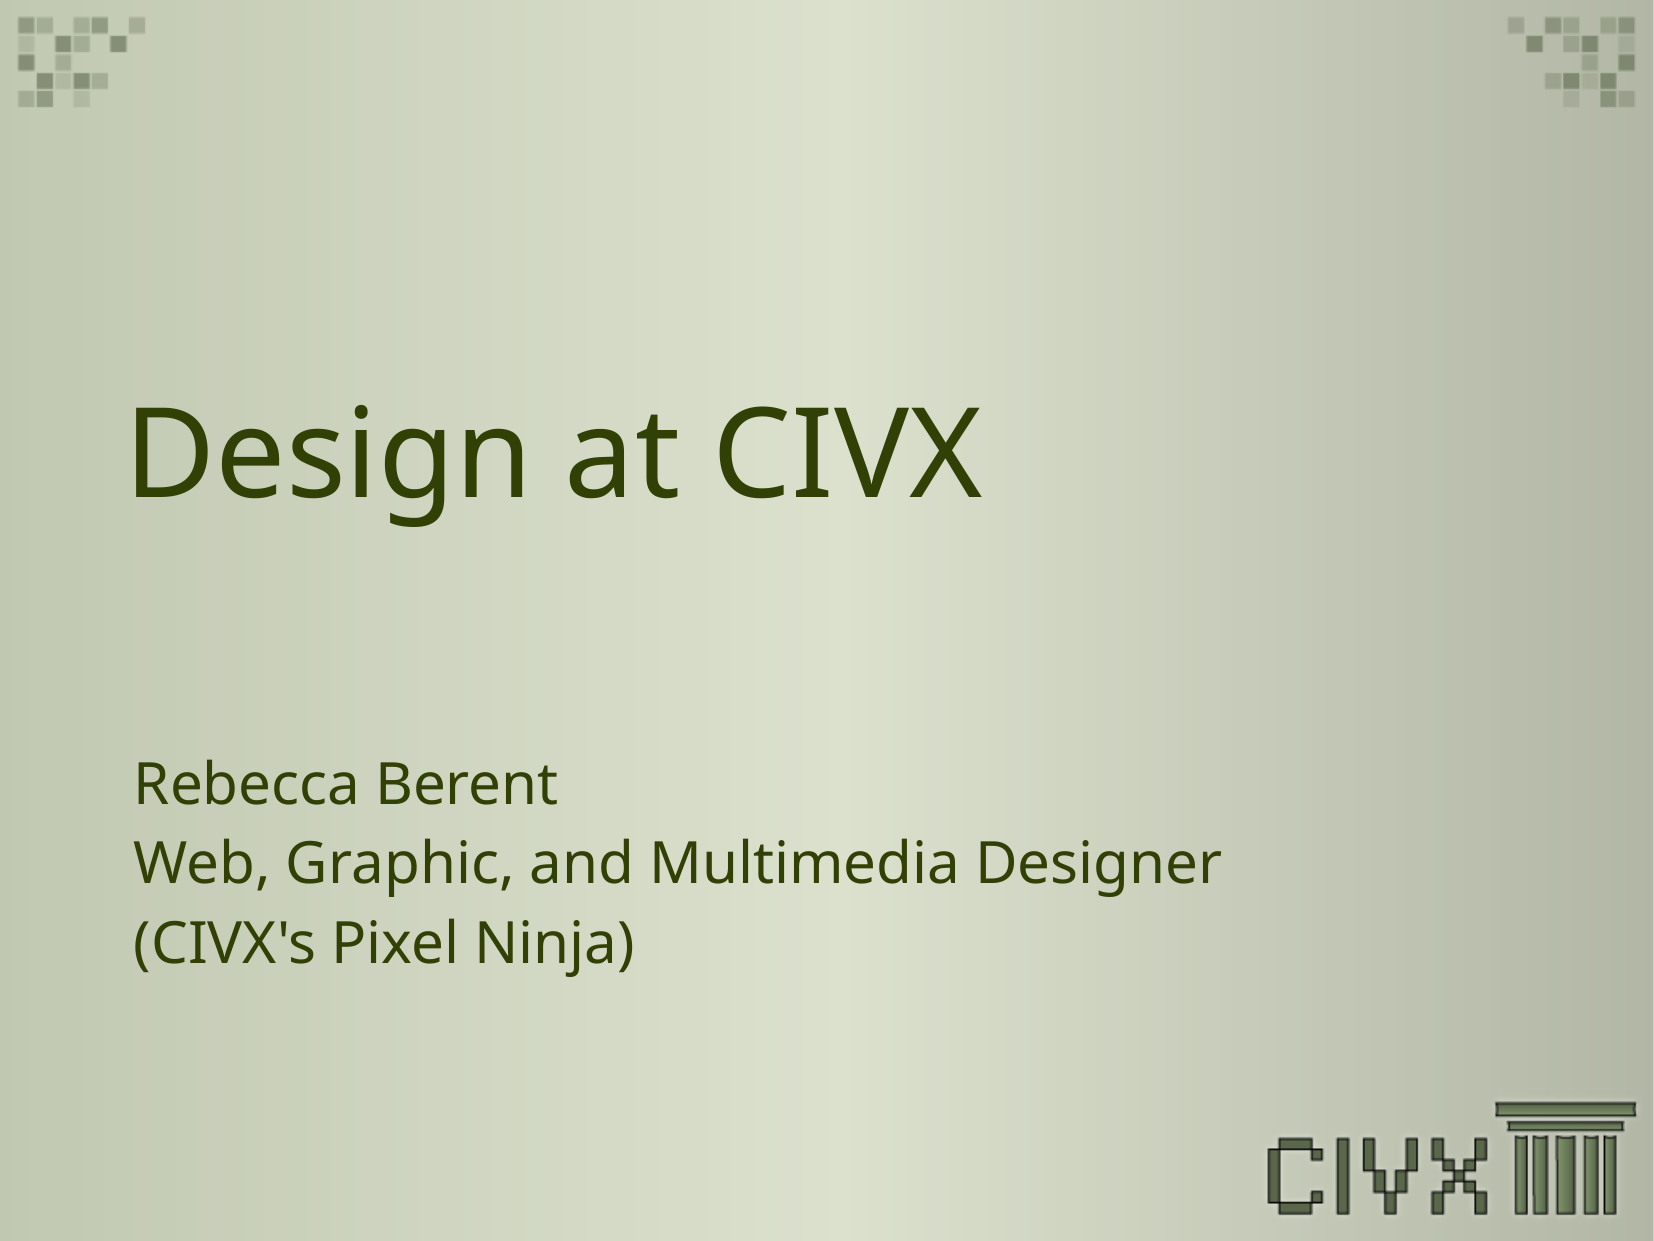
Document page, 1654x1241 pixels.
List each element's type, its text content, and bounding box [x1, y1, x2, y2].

subtitle Design at CIVX [124, 297, 1613, 601]
text_box Rebecca Berent Web, Graphic, and Multimedia Designer (CIVX's Pixel Ninja) [134, 710, 1623, 1013]
picture [0, 0, 1654, 1241]
